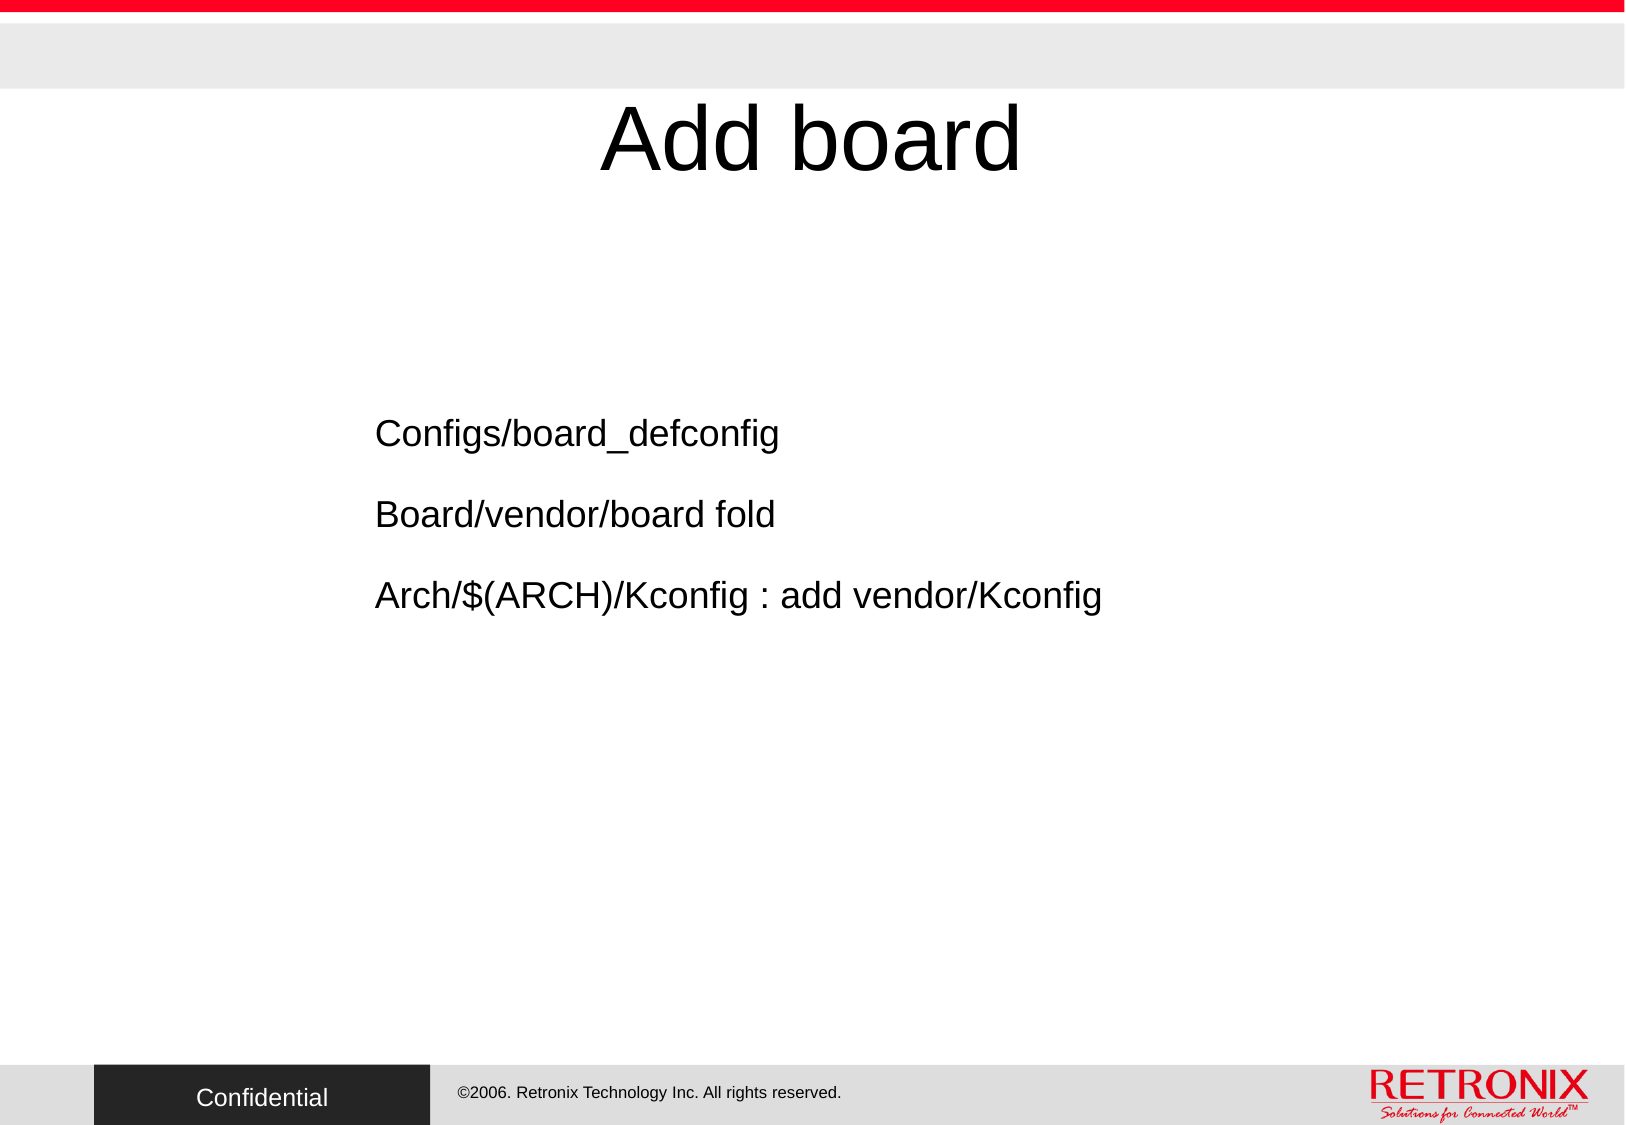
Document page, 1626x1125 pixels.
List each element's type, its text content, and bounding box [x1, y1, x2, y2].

title Add board [81, 44, 1544, 233]
text_box Configs/board_defconfig Board/vendor/board fold Arch/$(ARCH)/Kconfig : add vendor/Kconfig [360, 404, 1261, 705]
picture [1367, 1067, 1592, 1125]
